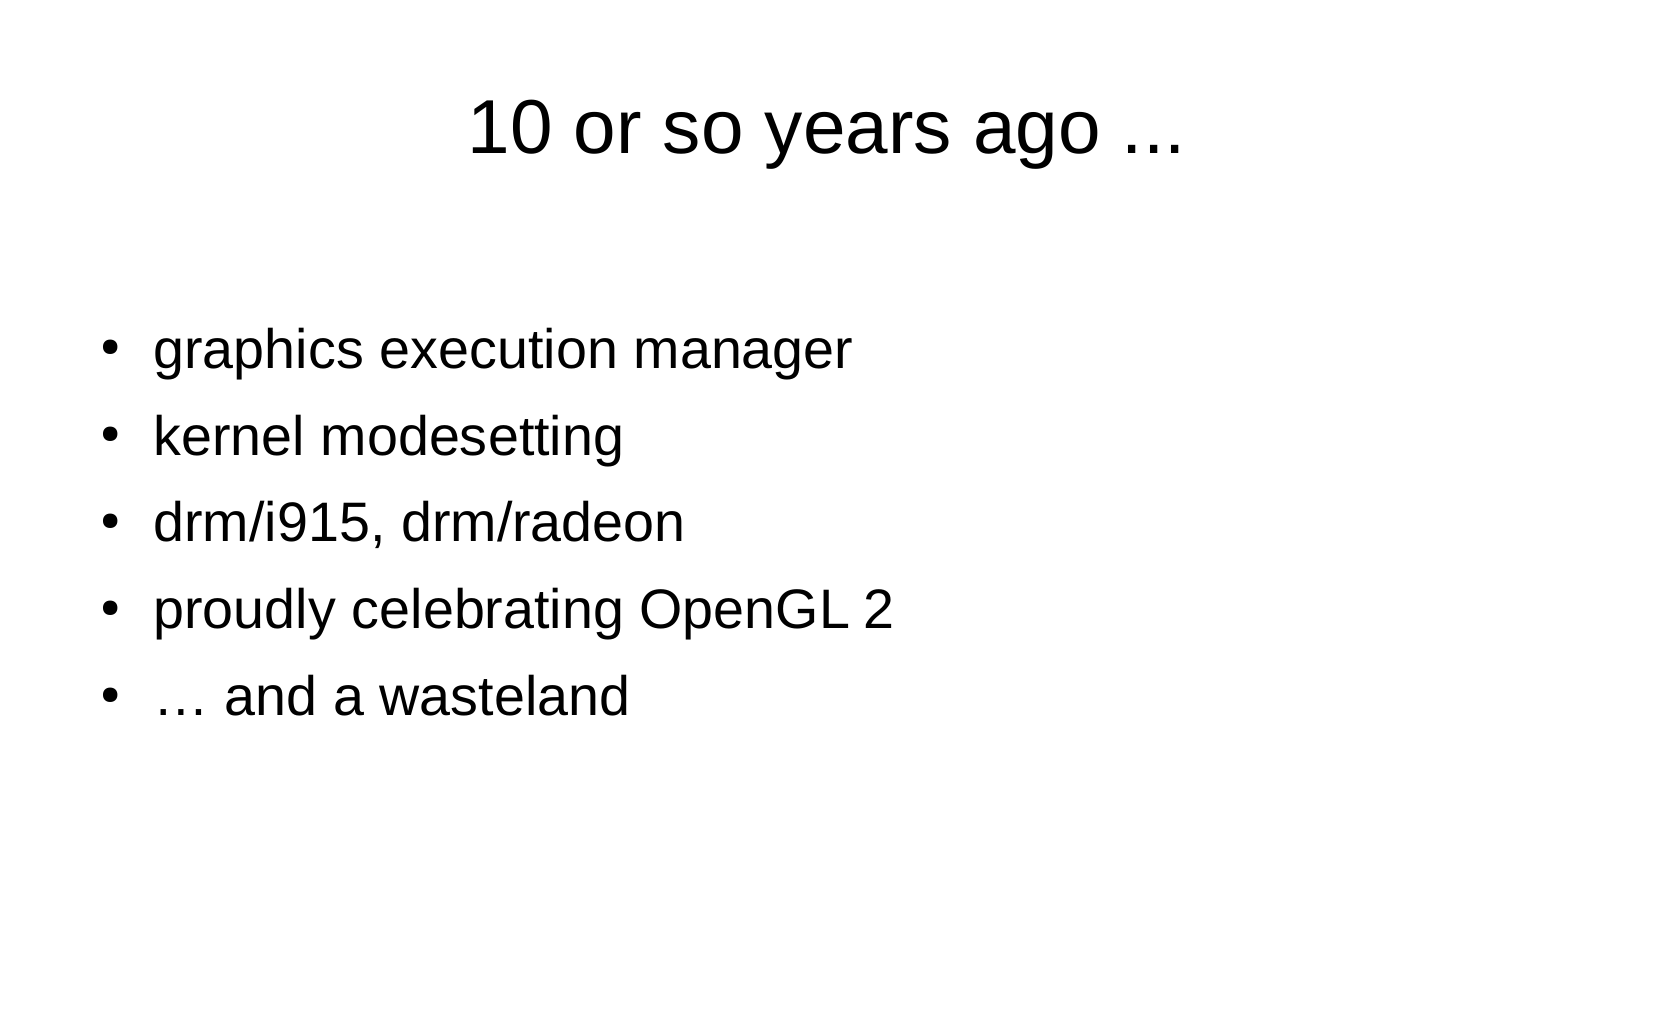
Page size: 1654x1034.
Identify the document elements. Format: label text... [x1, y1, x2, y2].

title 10 or so years ago ... [82, 41, 1571, 214]
list graphics execution manager kernel modesetting drm/i915, drm/radeon proudly celebrating OpenGL 2 … and a wasteland [82, 317, 1571, 809]
